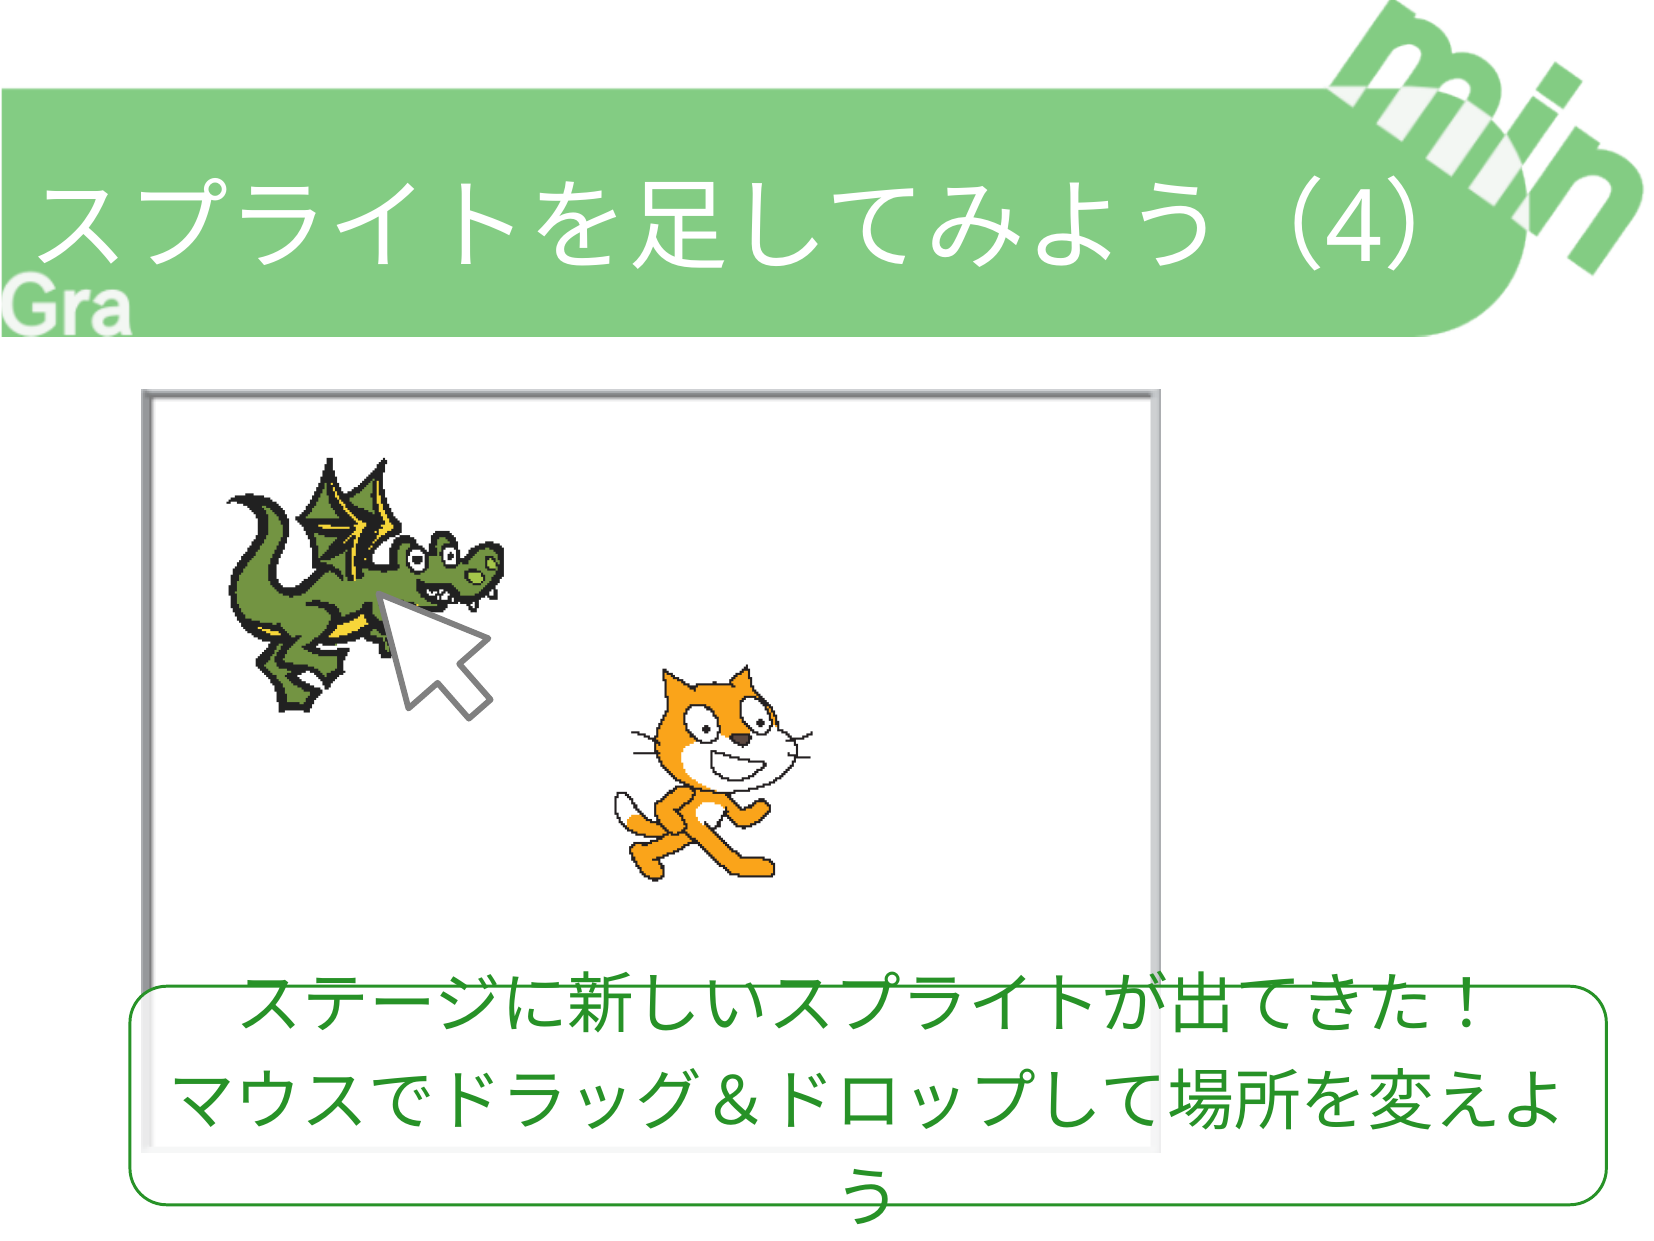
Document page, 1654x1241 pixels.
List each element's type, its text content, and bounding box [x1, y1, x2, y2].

picture [141, 389, 1161, 995]
text_box ステージに新しいスプライトが出てきた！ マウスでドラッグ＆ドロップして場所を変えよう [129, 986, 1607, 1205]
text_box [378, 593, 491, 719]
picture [888, 975, 897, 983]
picture [1, 0, 1654, 337]
title スプライトを足してみよう（4） [11, 134, 1501, 303]
